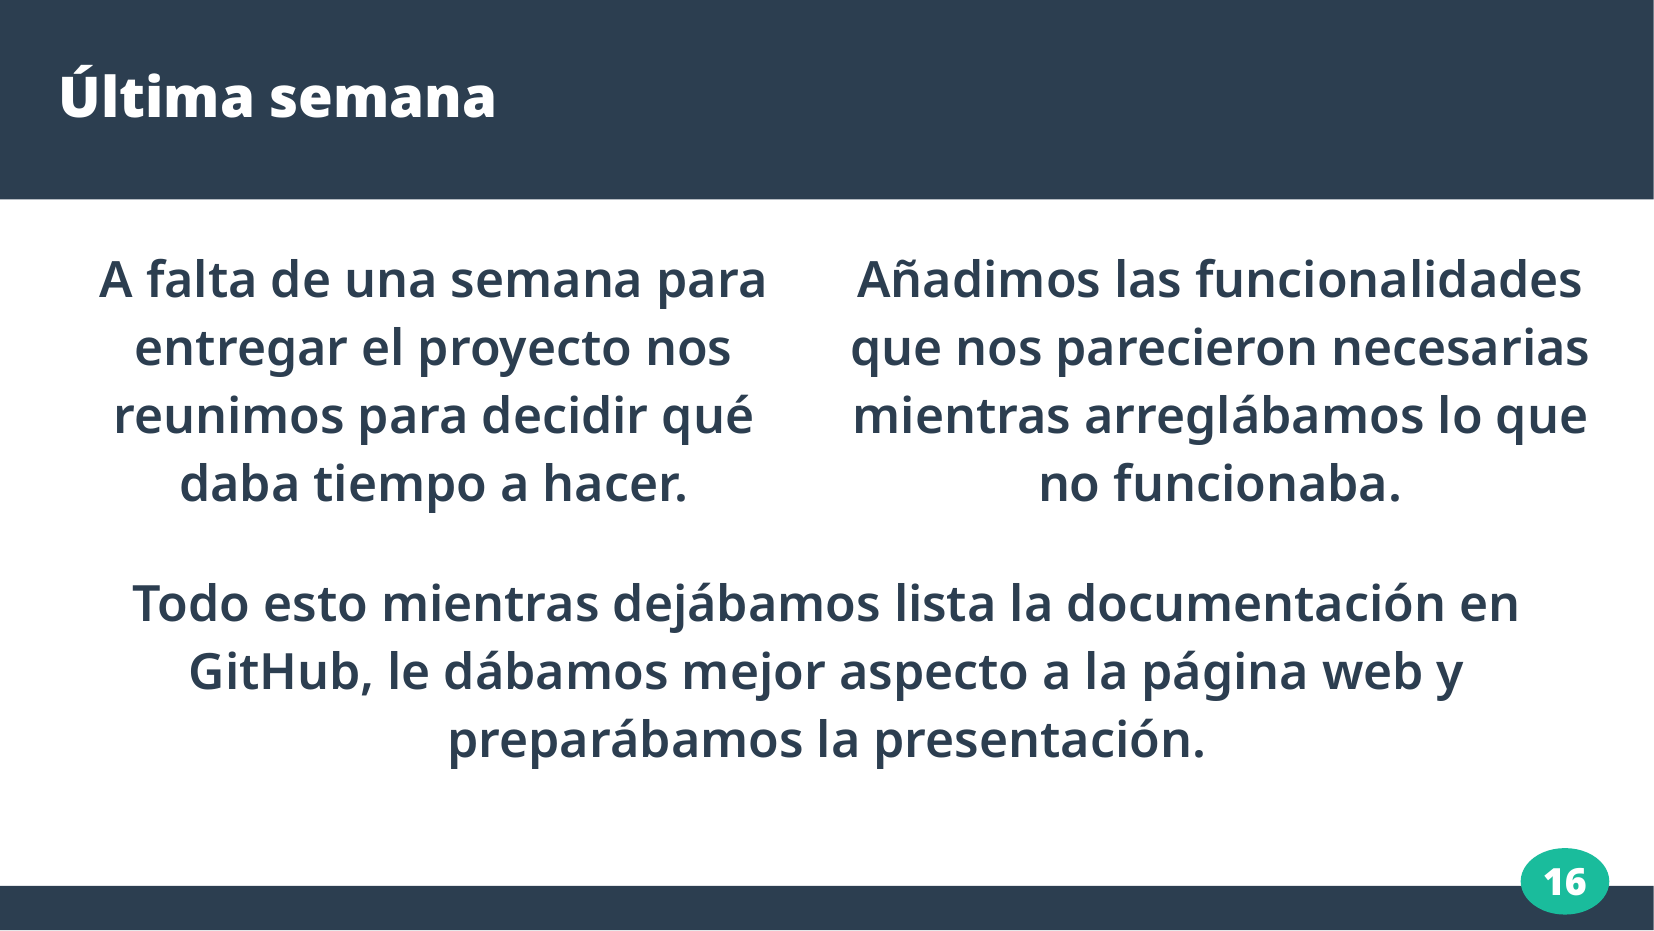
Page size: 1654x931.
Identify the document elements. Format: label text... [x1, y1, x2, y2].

list Añadimos las funcionalidades que nos parecieron necesarias mientras arreglábamos lo que no funcionaba. [845, 243, 1596, 540]
title Última semana [59, 37, 1595, 155]
list A falta de una semana para entregar el proyecto nos reunimos para decidir qué daba tiempo a hacer. [59, 243, 809, 540]
list Todo esto mientras dejábamos lista la documentación en GitHub, le dábamos mejor aspecto a la página web y preparábamos la presentación. [59, 567, 1595, 864]
